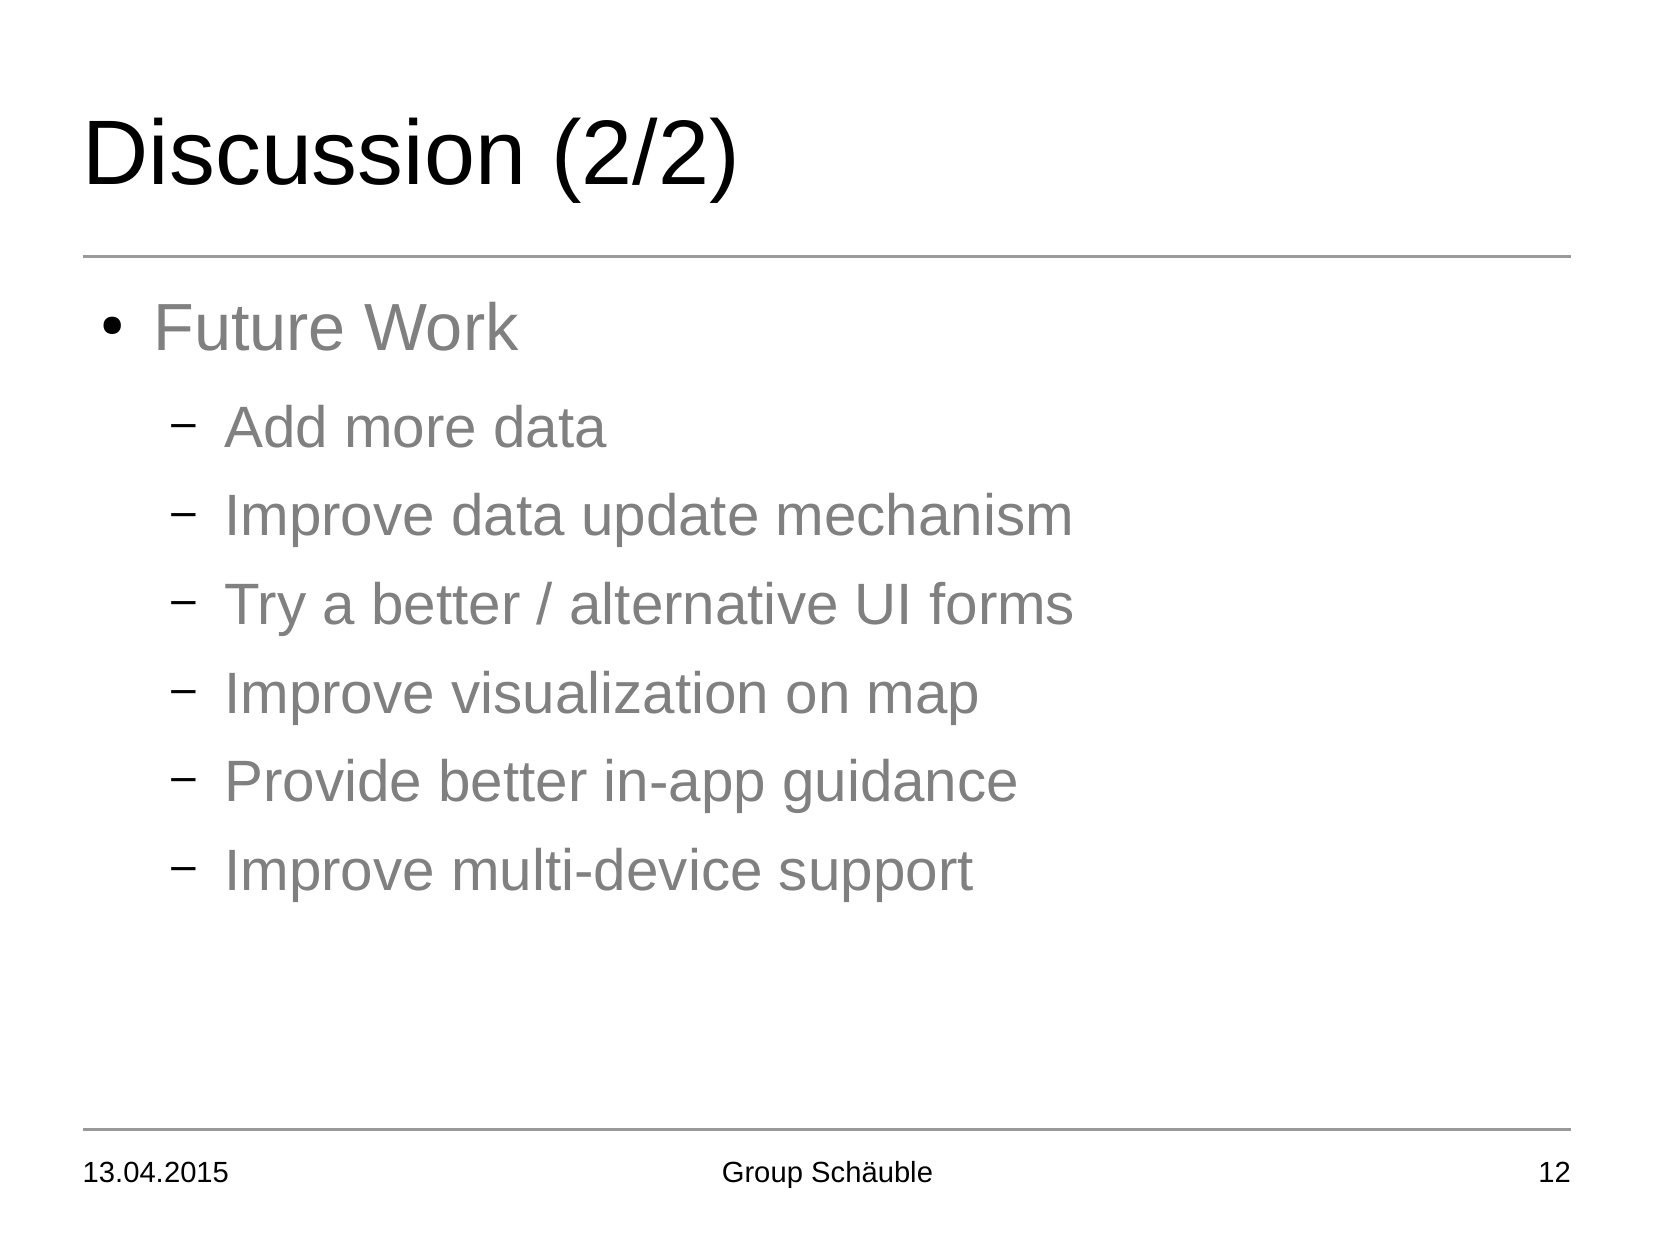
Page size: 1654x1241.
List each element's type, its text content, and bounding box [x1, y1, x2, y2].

title Discussion (2/2) [82, 49, 1571, 257]
list Future Work Add more data Improve data update mechanism Try a better / alternative UI forms Improve visualization on map Provide better in-app guidance Improve multi-device support [82, 290, 1571, 1010]
